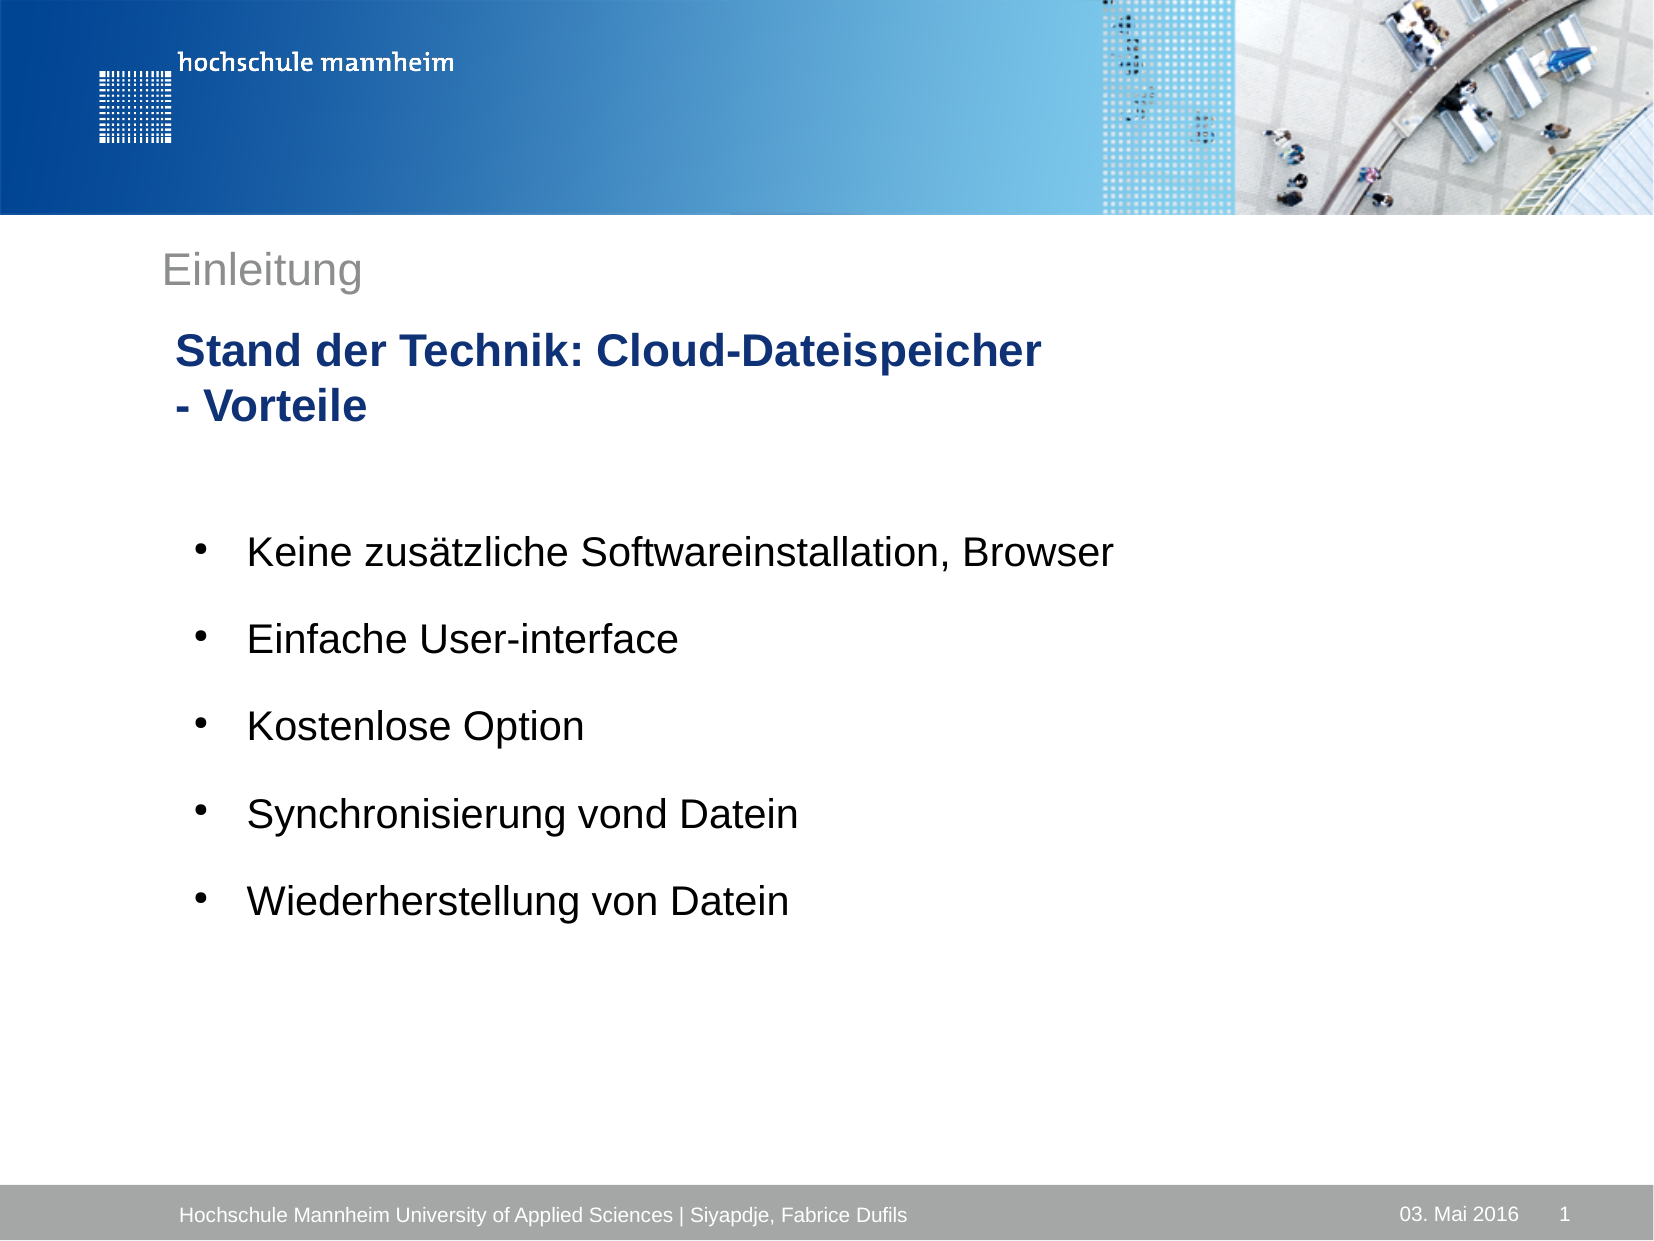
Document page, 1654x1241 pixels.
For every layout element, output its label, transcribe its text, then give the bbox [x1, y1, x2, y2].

title Stand der Technik: Cloud-Dateispeicher - Vorteile [175, 320, 1569, 437]
footer Hochschule Mannheim University of Applied Sciences | Siyapdje, Fabrice Dufils [179, 1198, 1192, 1227]
text_box Einleitung [146, 236, 378, 303]
picture [0, 0, 1654, 215]
list Keine zusätzliche Softwareinstallation, Browser Einfache User-interface Kostenlose Option Synchronisierung vond Datein Wiederherstellung von Datein [175, 437, 1569, 1089]
slide_number 03. Mai 2016 1 [1204, 1198, 1571, 1227]
